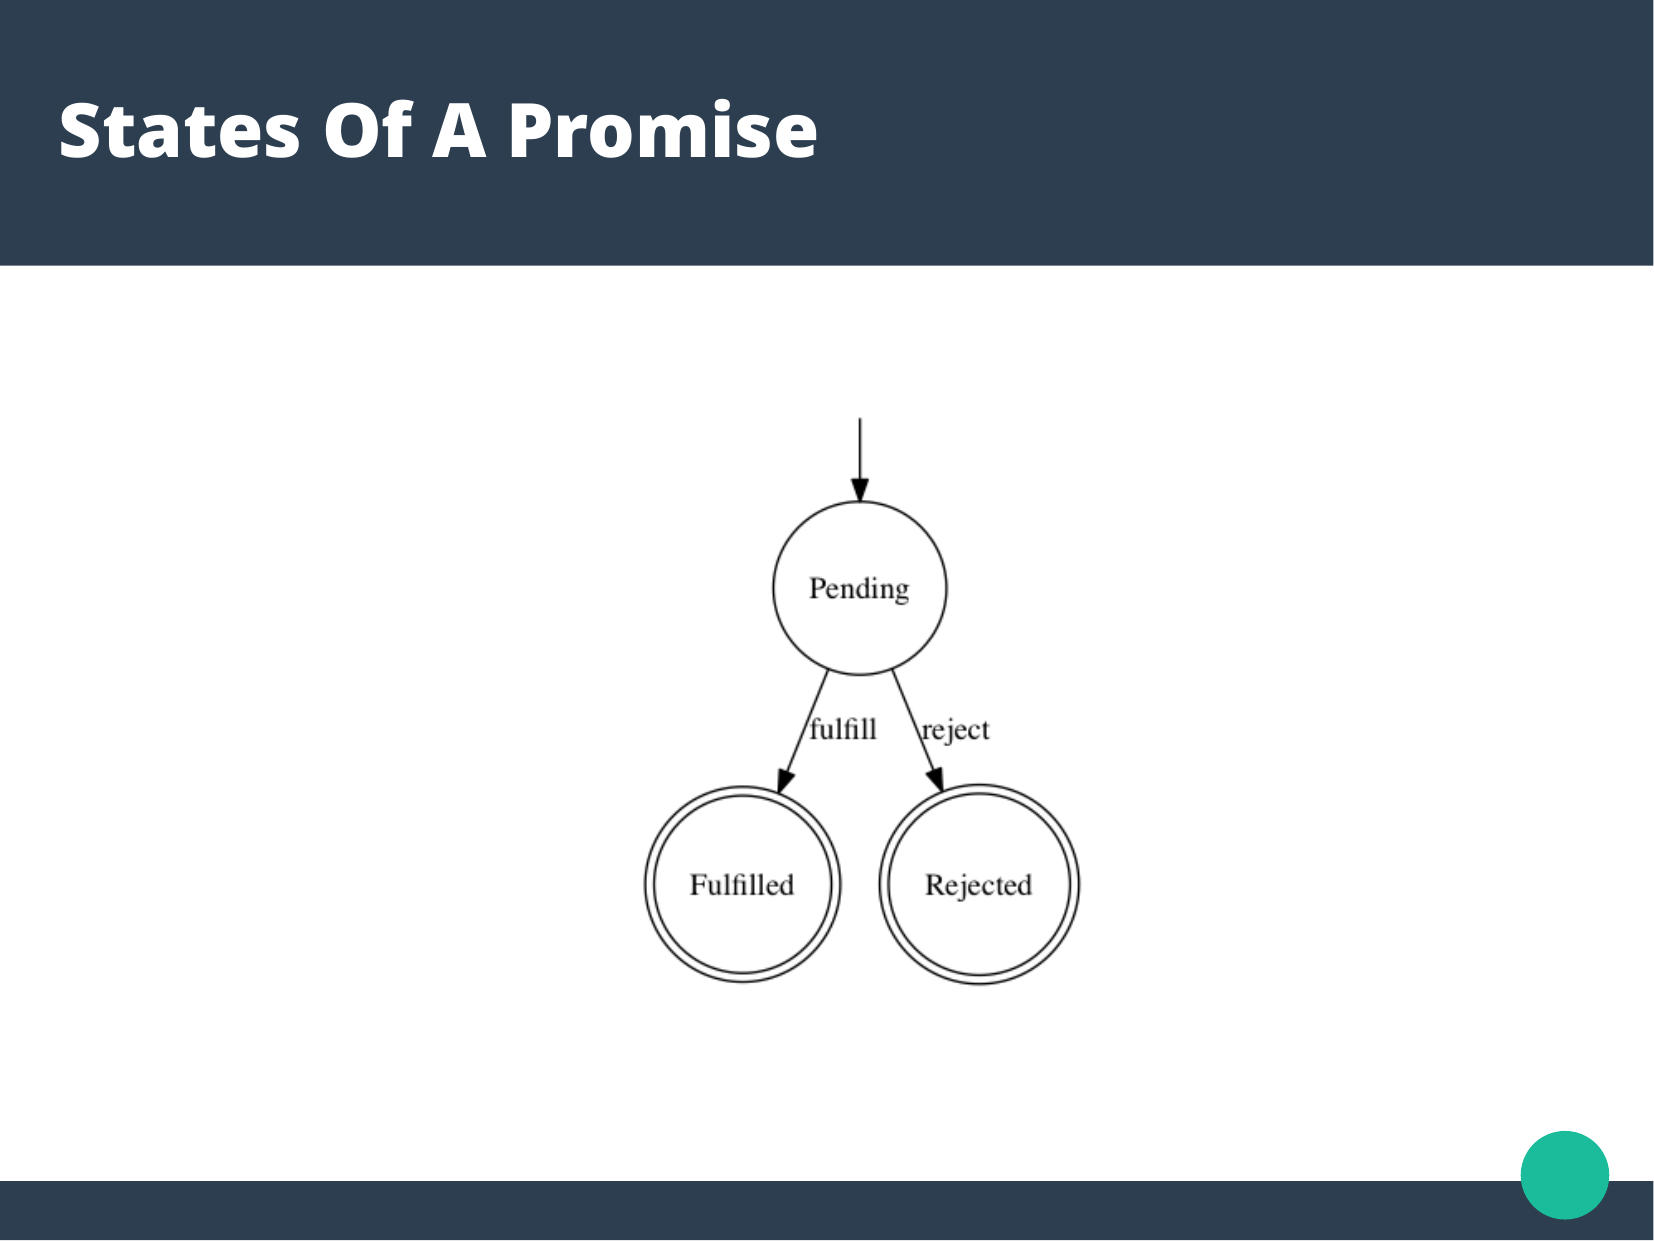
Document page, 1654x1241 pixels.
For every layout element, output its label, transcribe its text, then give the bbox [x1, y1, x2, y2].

picture [637, 330, 1088, 993]
title States Of A Promise [59, 49, 1595, 207]
